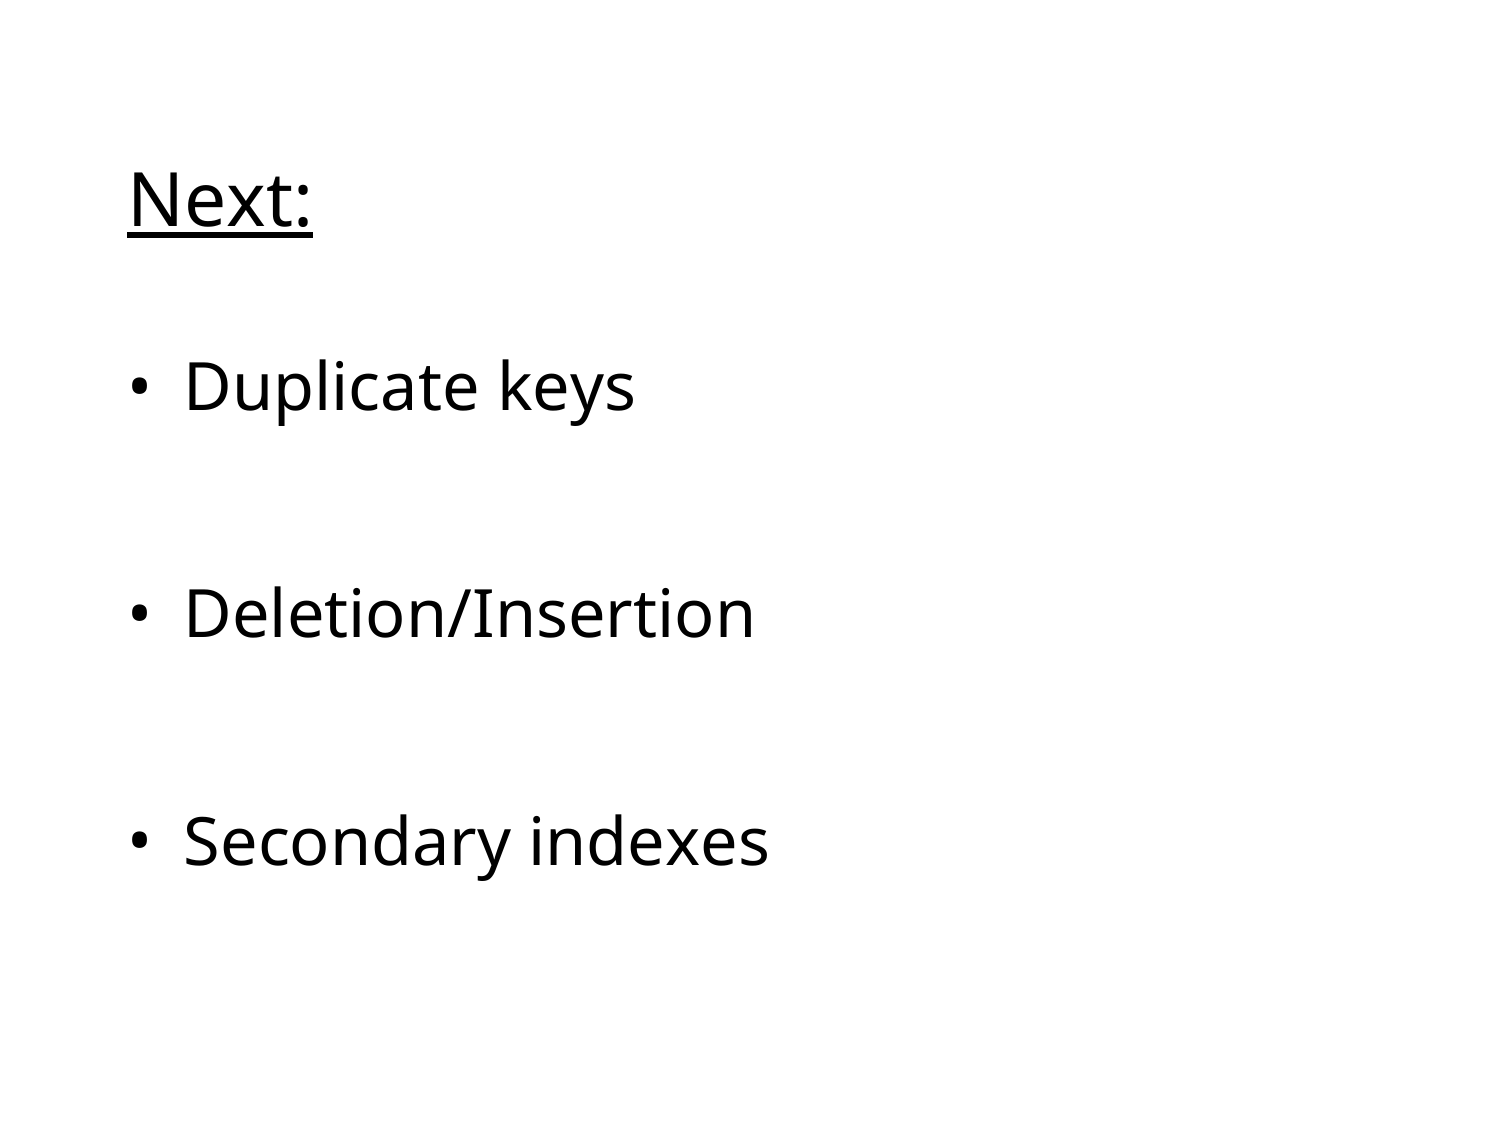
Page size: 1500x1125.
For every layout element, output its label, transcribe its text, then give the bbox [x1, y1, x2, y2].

title Next: [112, 99, 1388, 288]
list Duplicate keys Deletion/Insertion Secondary indexes [112, 324, 1388, 1000]
